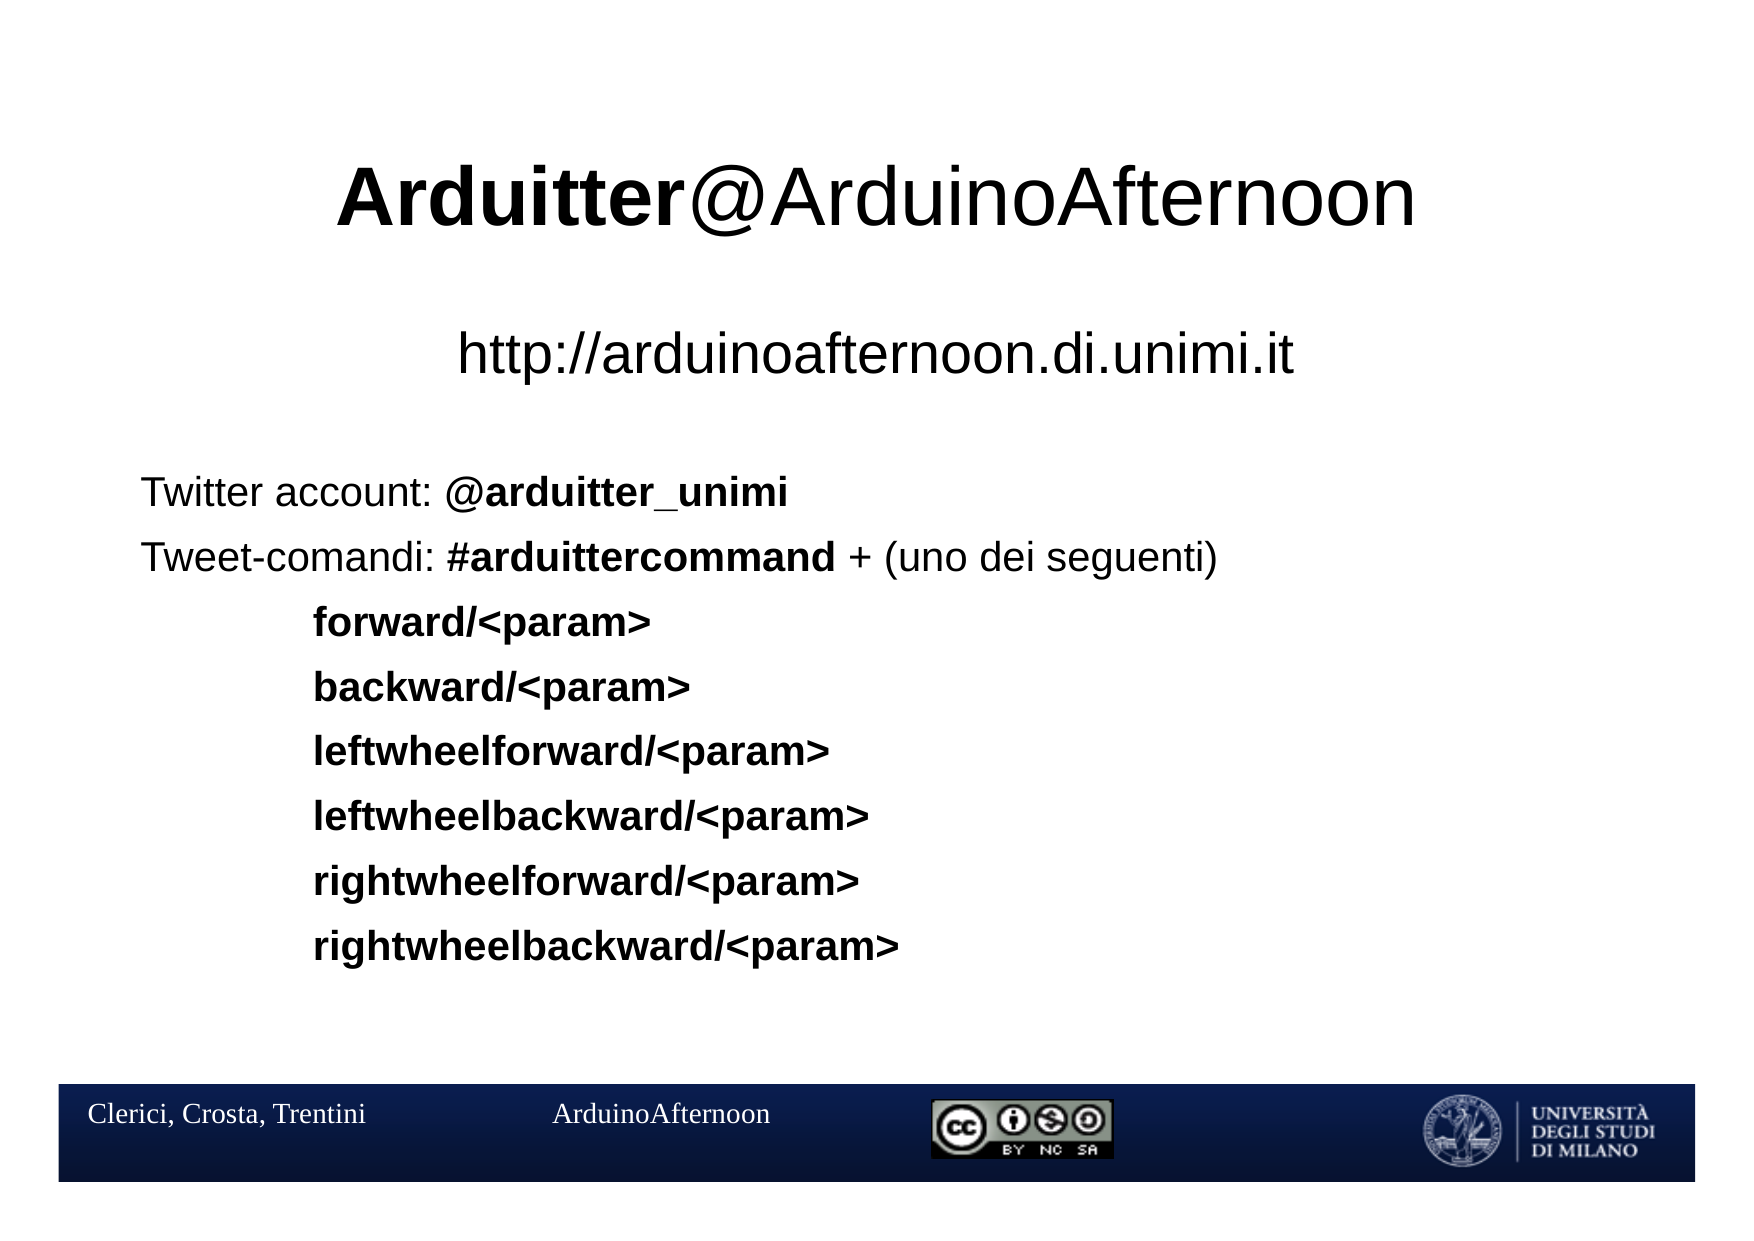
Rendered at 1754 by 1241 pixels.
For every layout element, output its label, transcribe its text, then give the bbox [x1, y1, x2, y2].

list http://arduinoafternoon.di.unimi.it Twitter account: @arduitter_unimi Tweet-comandi: #arduittercommand + (uno dei seguenti) forward/<param> backward/<param> leftwheelforward/<param> leftwheelbackward/<param> rightwheelforward/<param> rightwheelbackward/<param> [140, 321, 1614, 973]
picture [58, 1084, 1696, 1182]
title Arduitter@ArduinoAfternoon [140, 103, 1614, 291]
